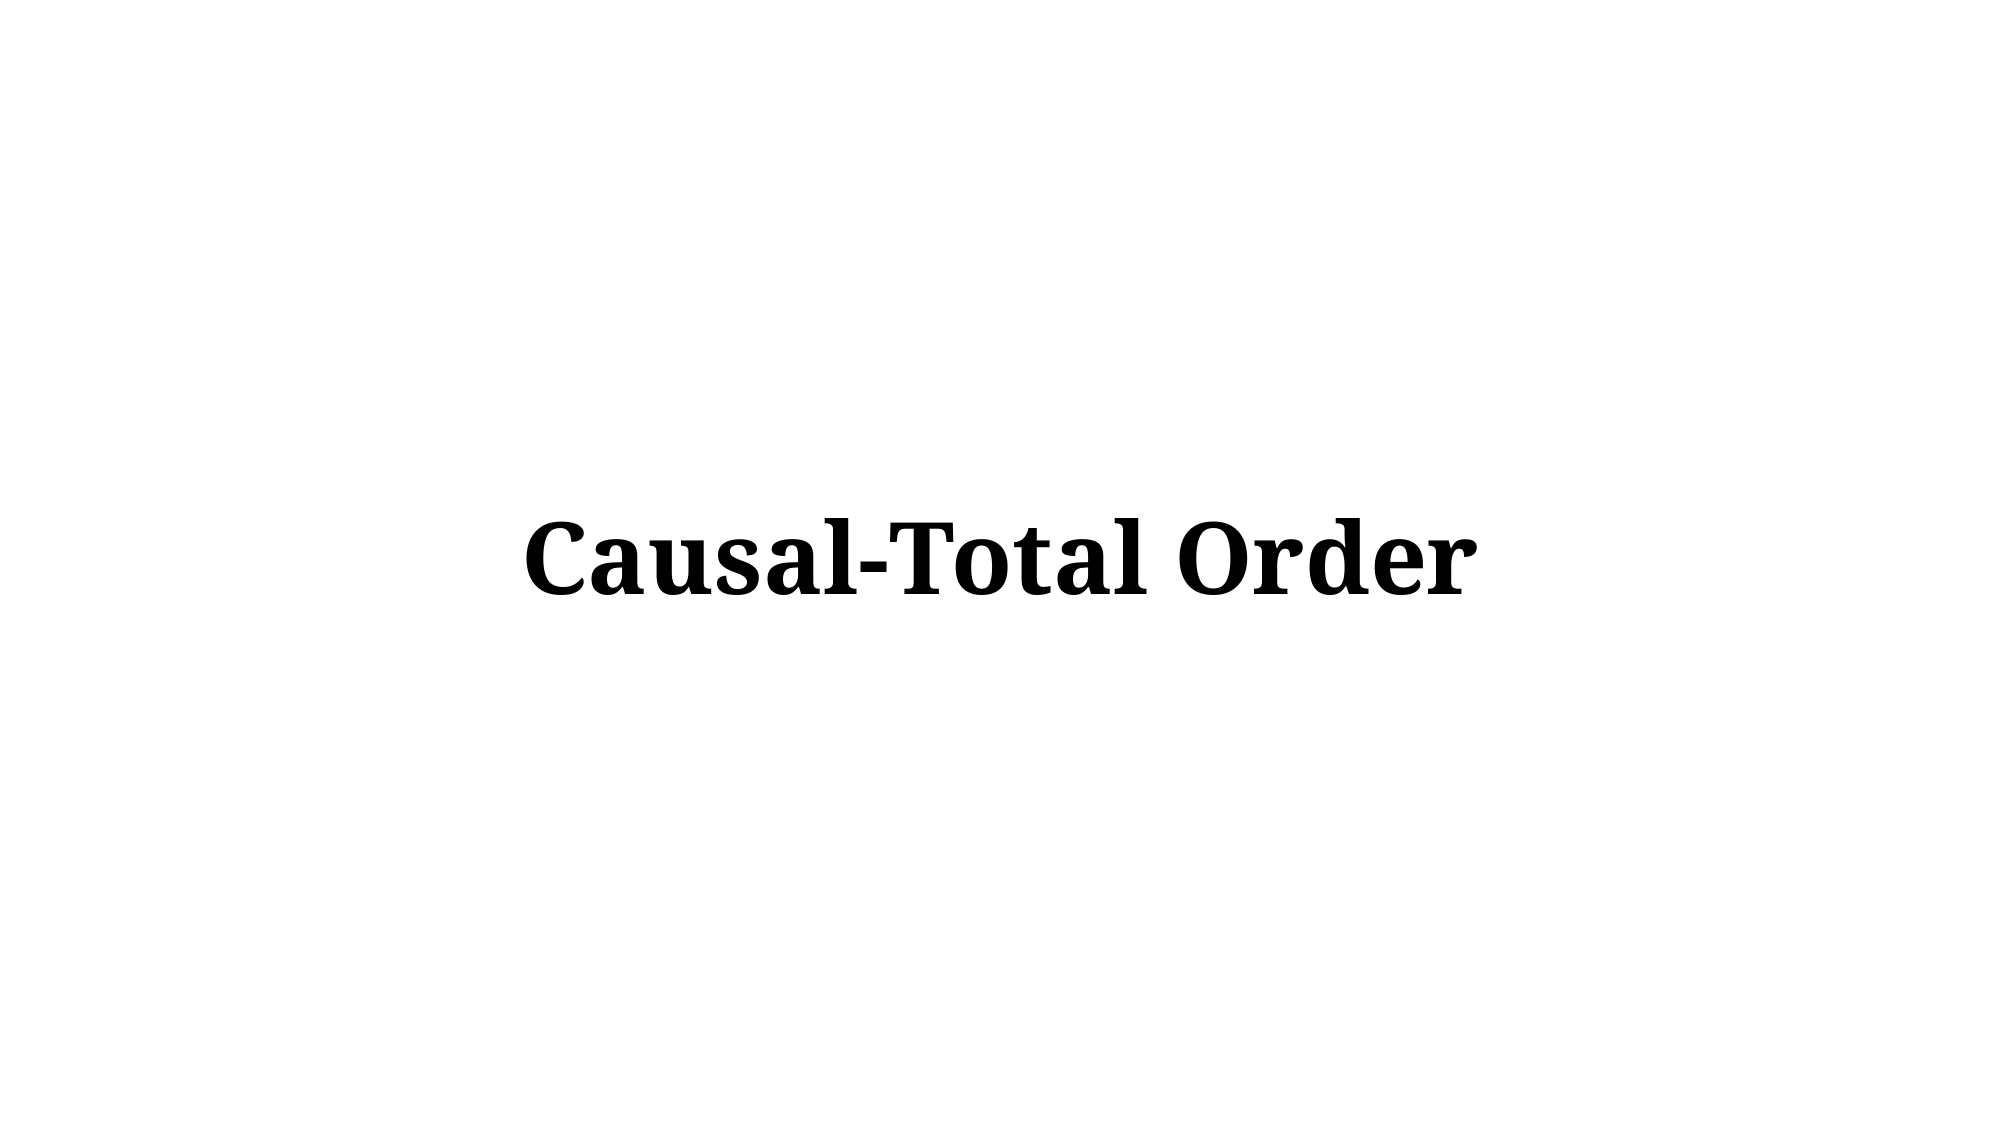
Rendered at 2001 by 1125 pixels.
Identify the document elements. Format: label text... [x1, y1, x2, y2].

title Causal-Total Order [175, 430, 1826, 695]
